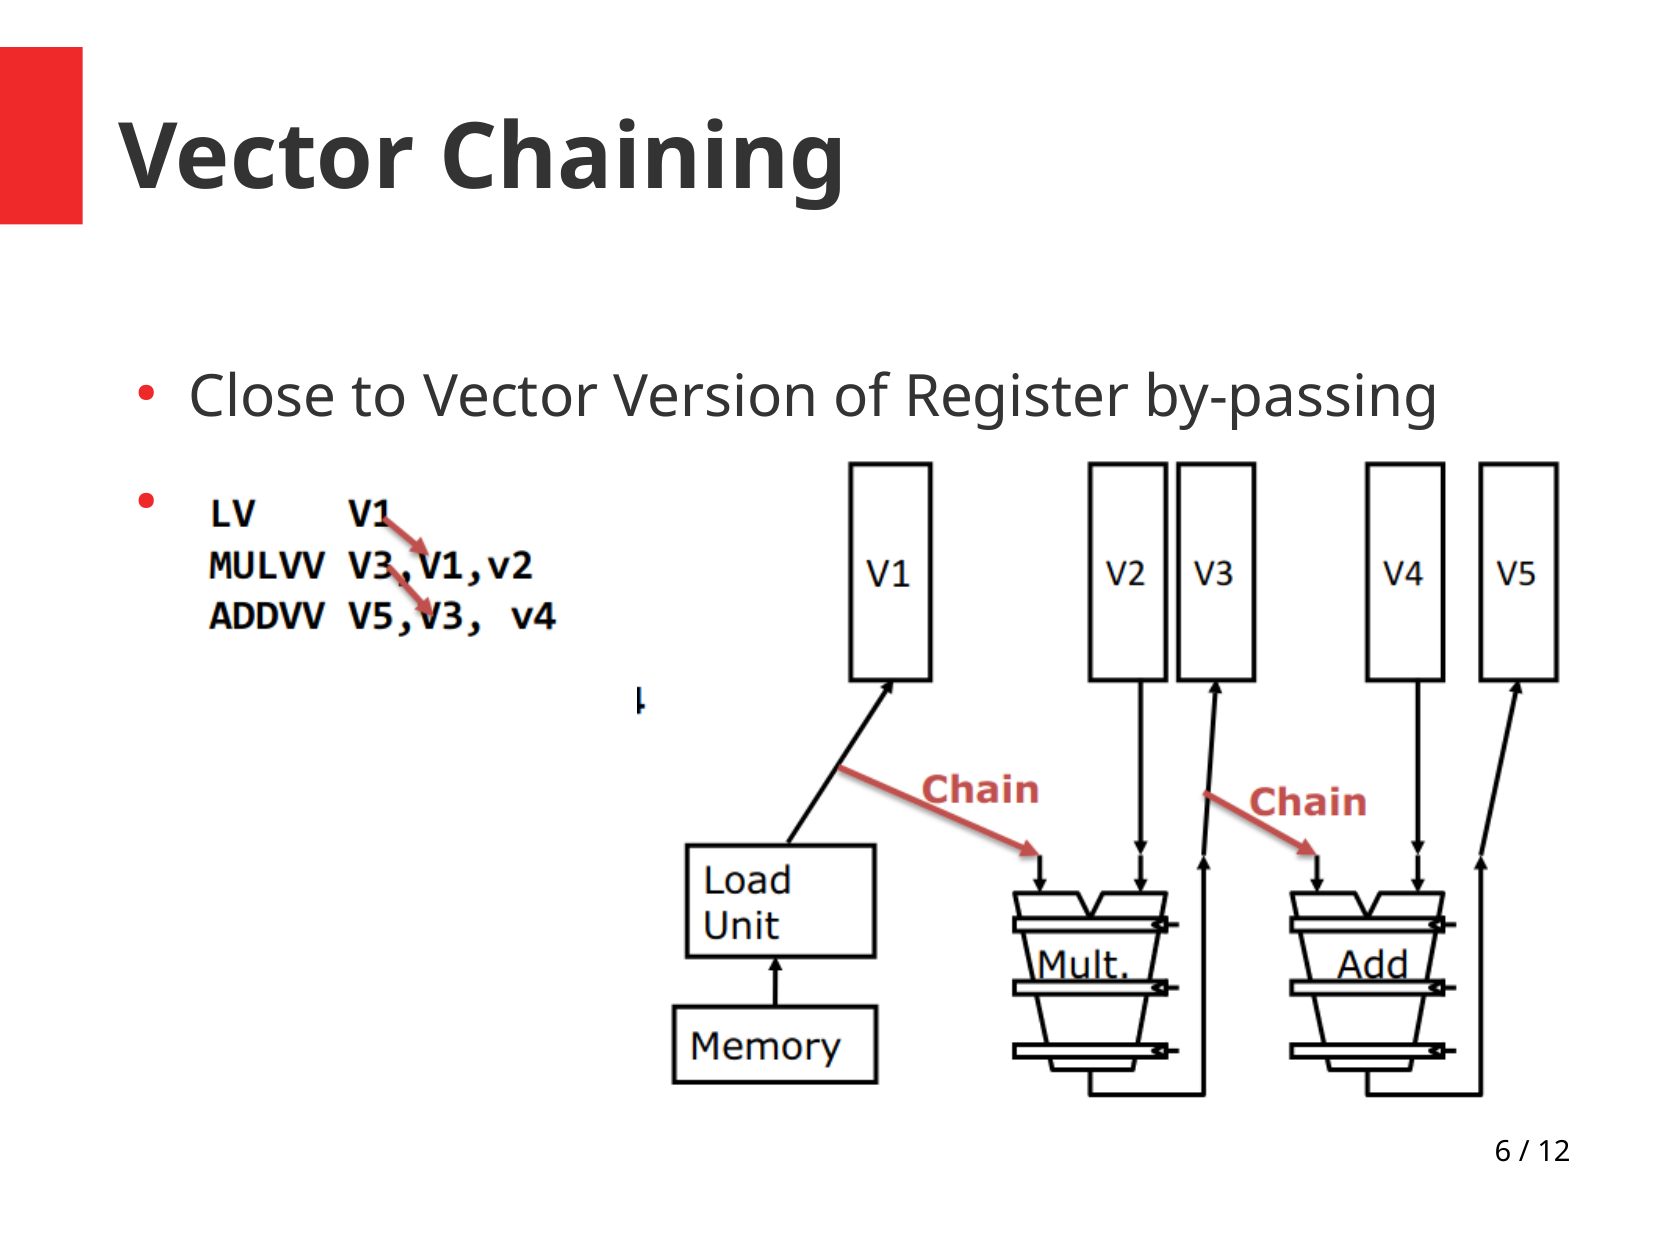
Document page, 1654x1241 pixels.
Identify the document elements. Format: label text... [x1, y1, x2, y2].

list Close to Vector Version of Register by-passing [118, 354, 1536, 1074]
title Vector Chaining [118, 49, 1571, 257]
picture [200, 472, 570, 648]
picture [637, 457, 1563, 1099]
